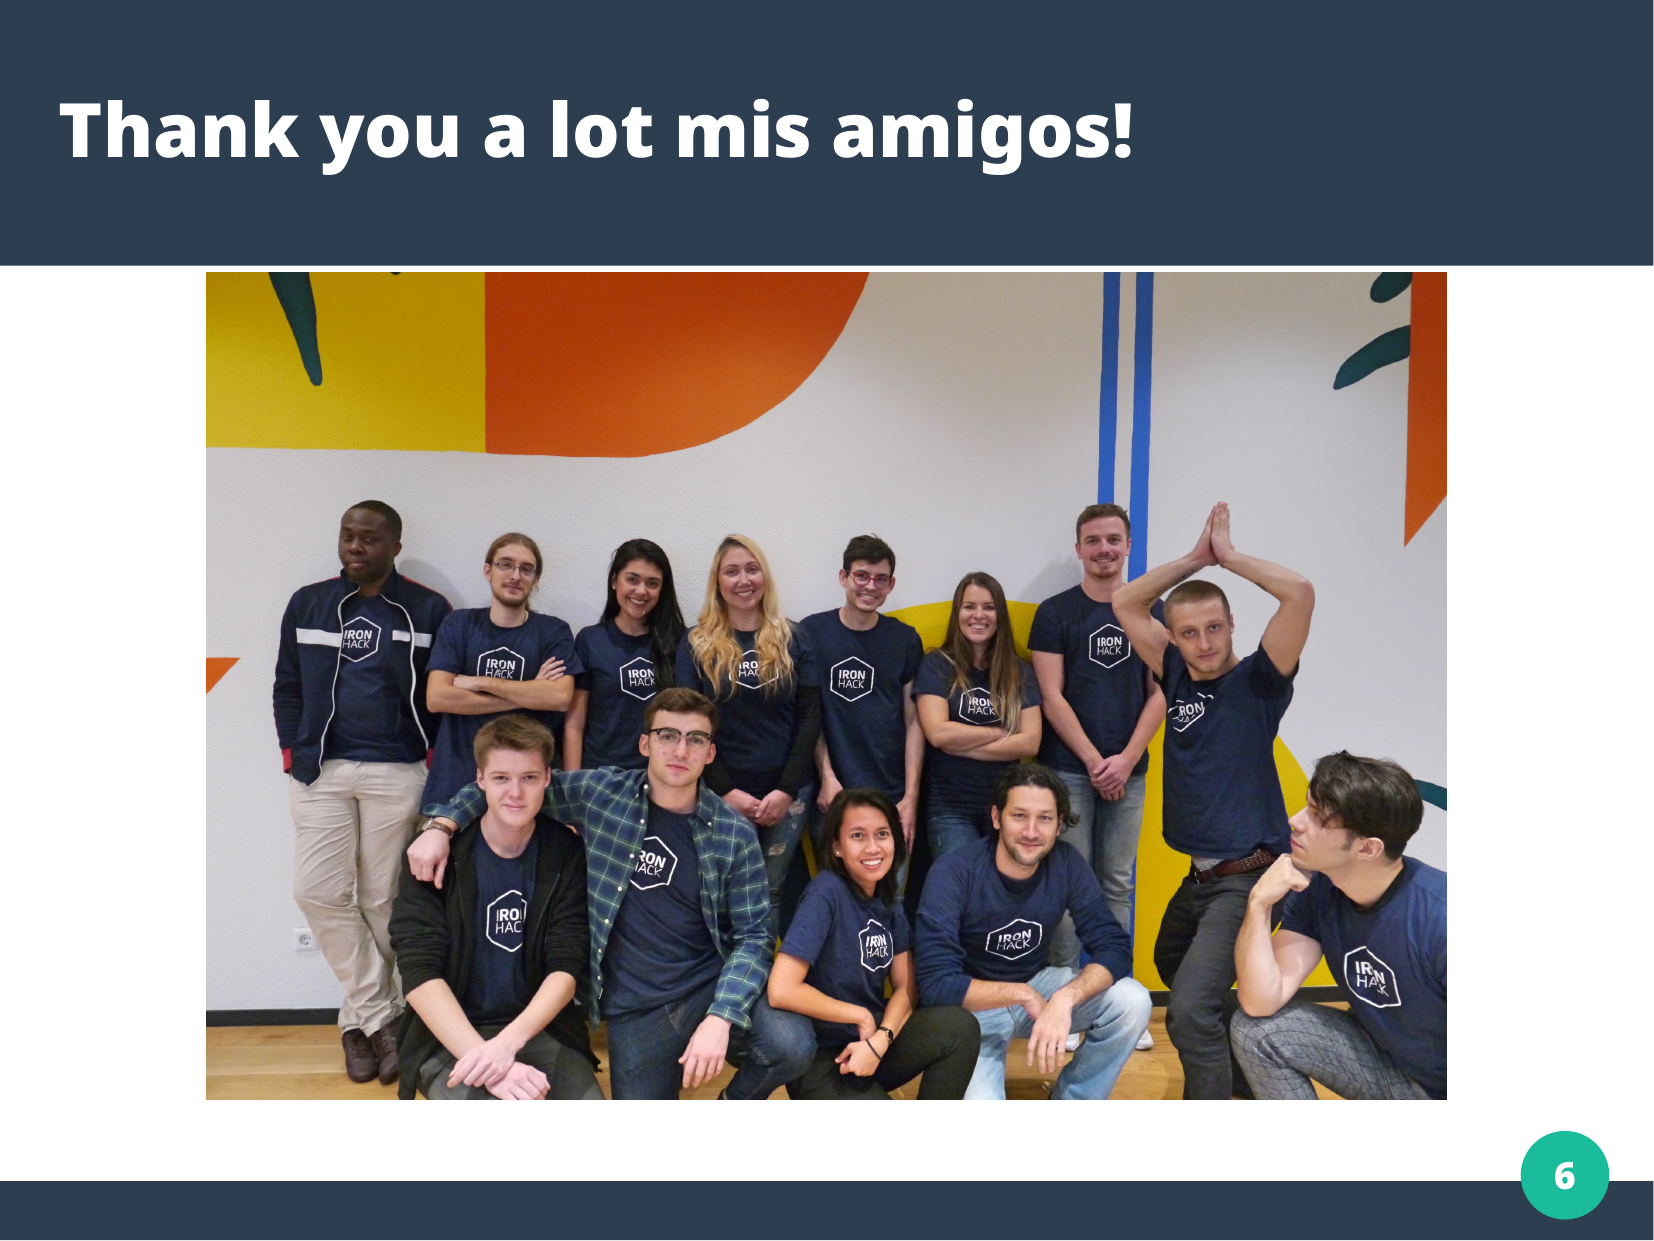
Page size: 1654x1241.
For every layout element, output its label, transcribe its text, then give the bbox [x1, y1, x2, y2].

picture [206, 272, 1447, 1100]
title Thank you a lot mis amigos! [59, 49, 1595, 207]
